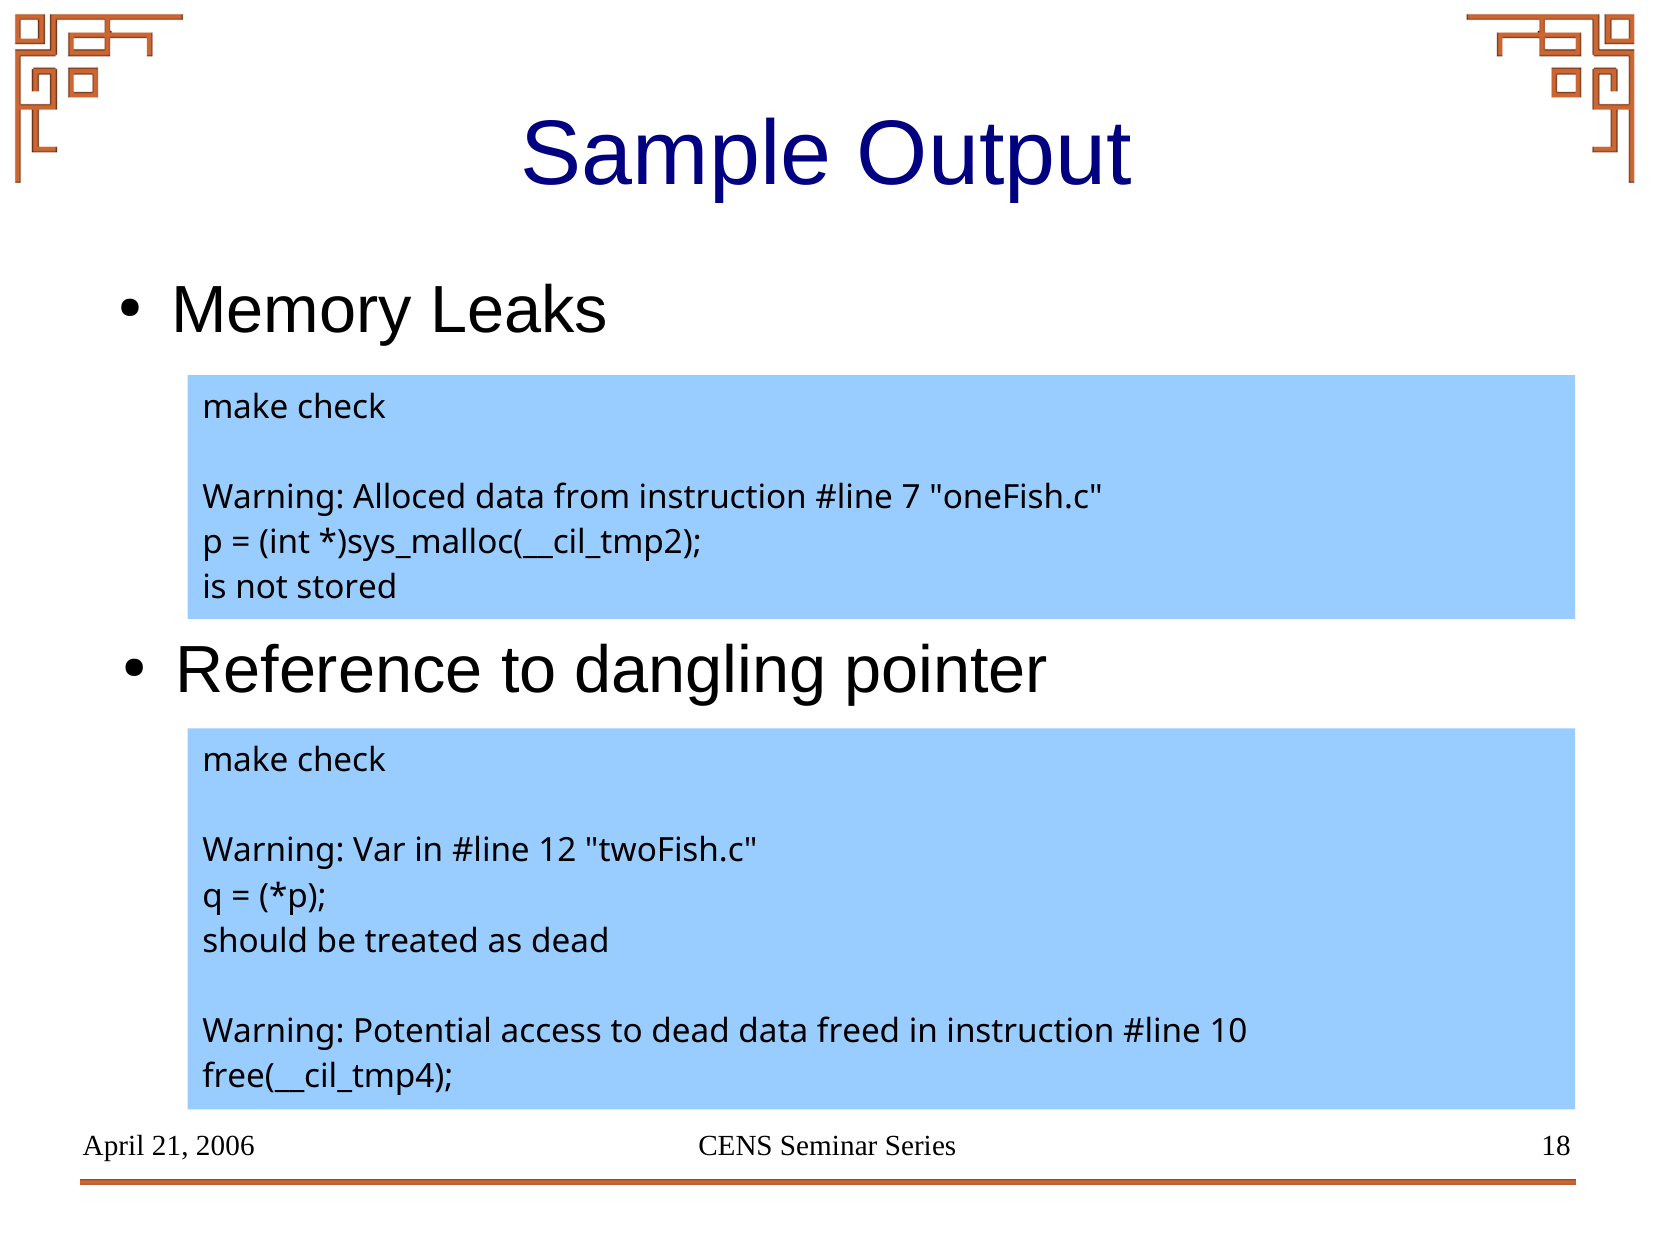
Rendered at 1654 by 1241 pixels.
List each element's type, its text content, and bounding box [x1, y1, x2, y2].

list Reference to dangling pointer [86, 632, 1576, 717]
text_box make check Warning: Var in #line 12 "twoFish.c" q = (*p); should be treated as dead Warning: Potential access to dead data freed in instruction #line 10 free(__cil_tmp4); [187, 728, 1576, 1110]
picture [0, 0, 194, 194]
picture [1456, 0, 1650, 194]
list Memory Leaks [82, 272, 1571, 358]
title Sample Output [82, 49, 1571, 257]
picture [80, 1179, 1576, 1185]
text_box make check Warning: Alloced data from instruction #line 7 "oneFish.c" p = (int *)sys_malloc(__cil_tmp2); is not stored [187, 375, 1576, 619]
